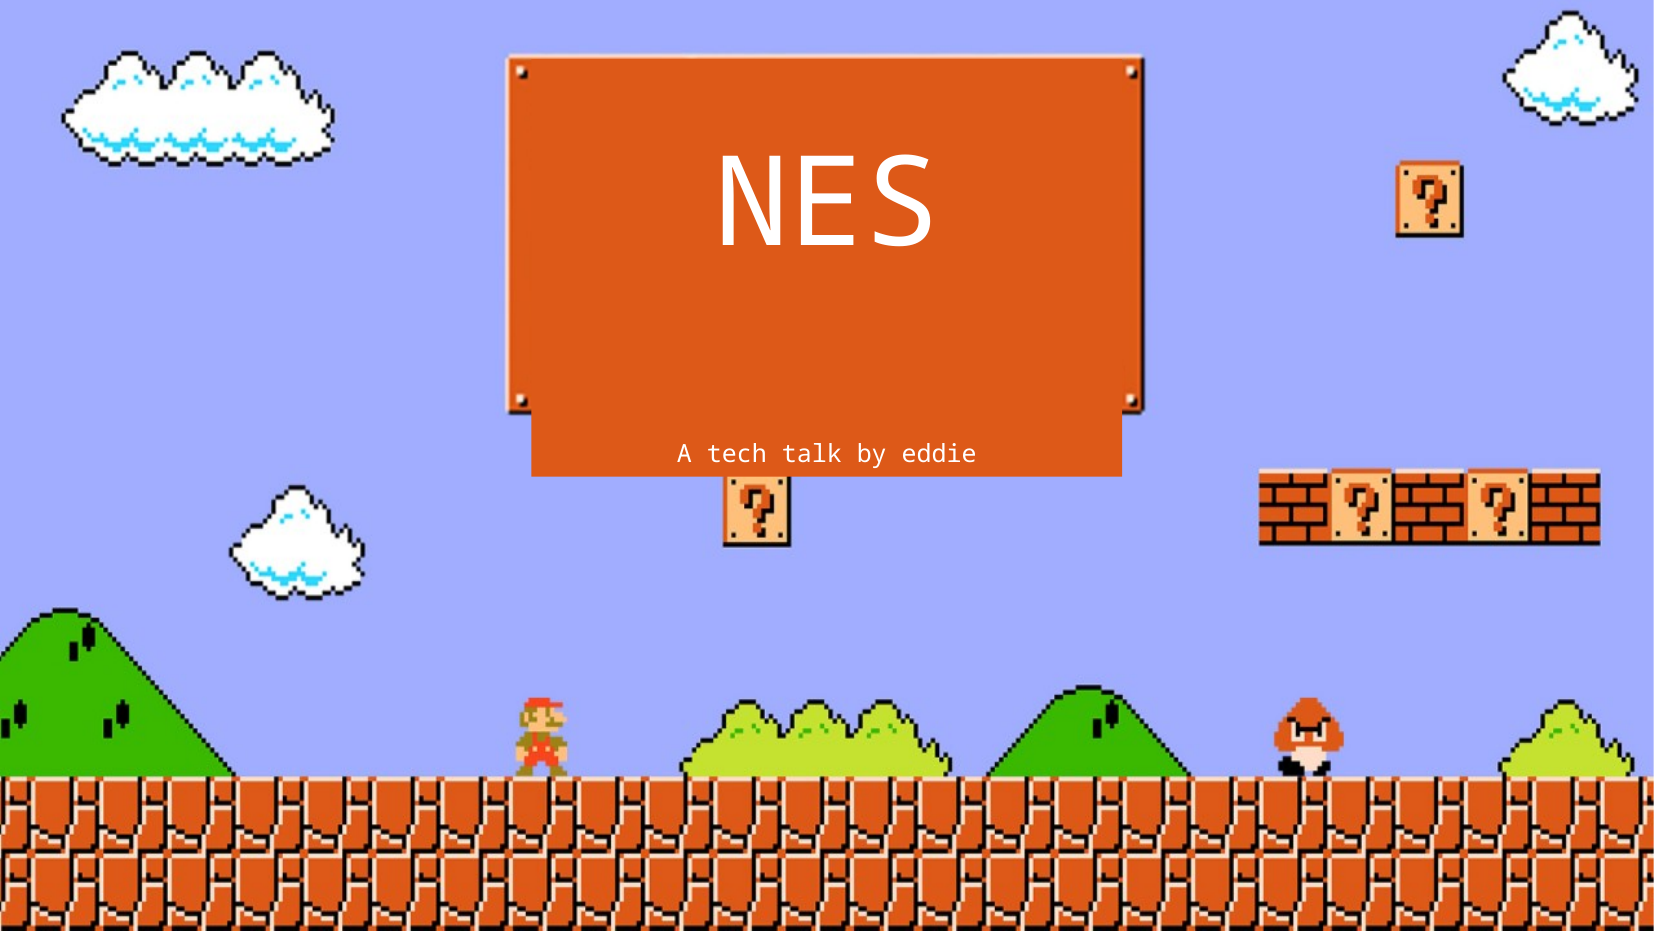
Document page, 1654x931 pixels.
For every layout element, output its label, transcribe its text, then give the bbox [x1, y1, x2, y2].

picture [0, 0, 1654, 931]
text_box NES A tech talk by eddie [531, 59, 1123, 408]
